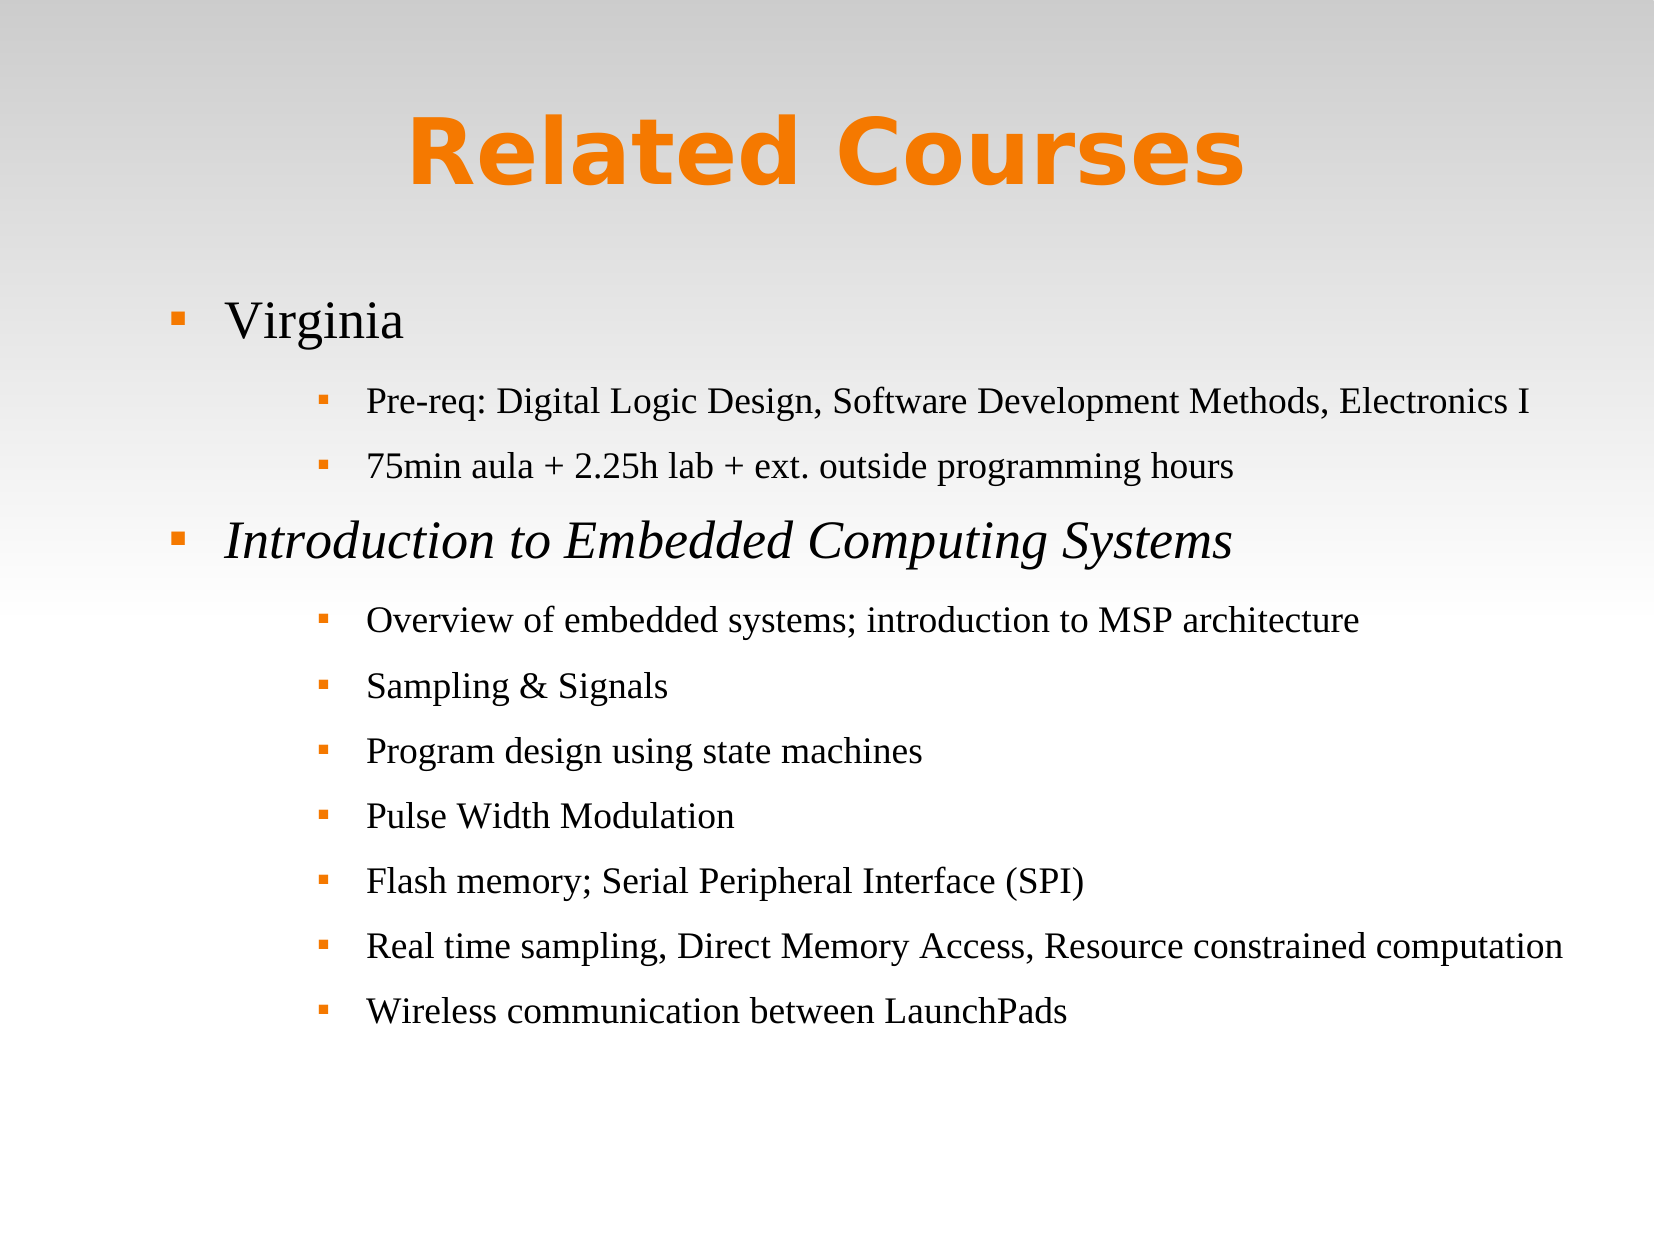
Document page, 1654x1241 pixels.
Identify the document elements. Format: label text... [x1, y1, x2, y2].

title Related Courses [82, 49, 1571, 257]
list Virginia Pre-req: Digital Logic Design, Software Development Methods, Electronics I 75min aula + 2.25h lab + ext. outside programming hours Introduction to Embedded Computing Systems Overview of embedded systems; introduction to MSP architecture Sampling & Signals Program design using state machines Pulse Width Modulation Flash memory; Serial Peripheral Interface (SPI) Real time sampling, Direct Memory Access, Resource constrained computation Wireless communication between LaunchPads [82, 290, 1571, 1109]
